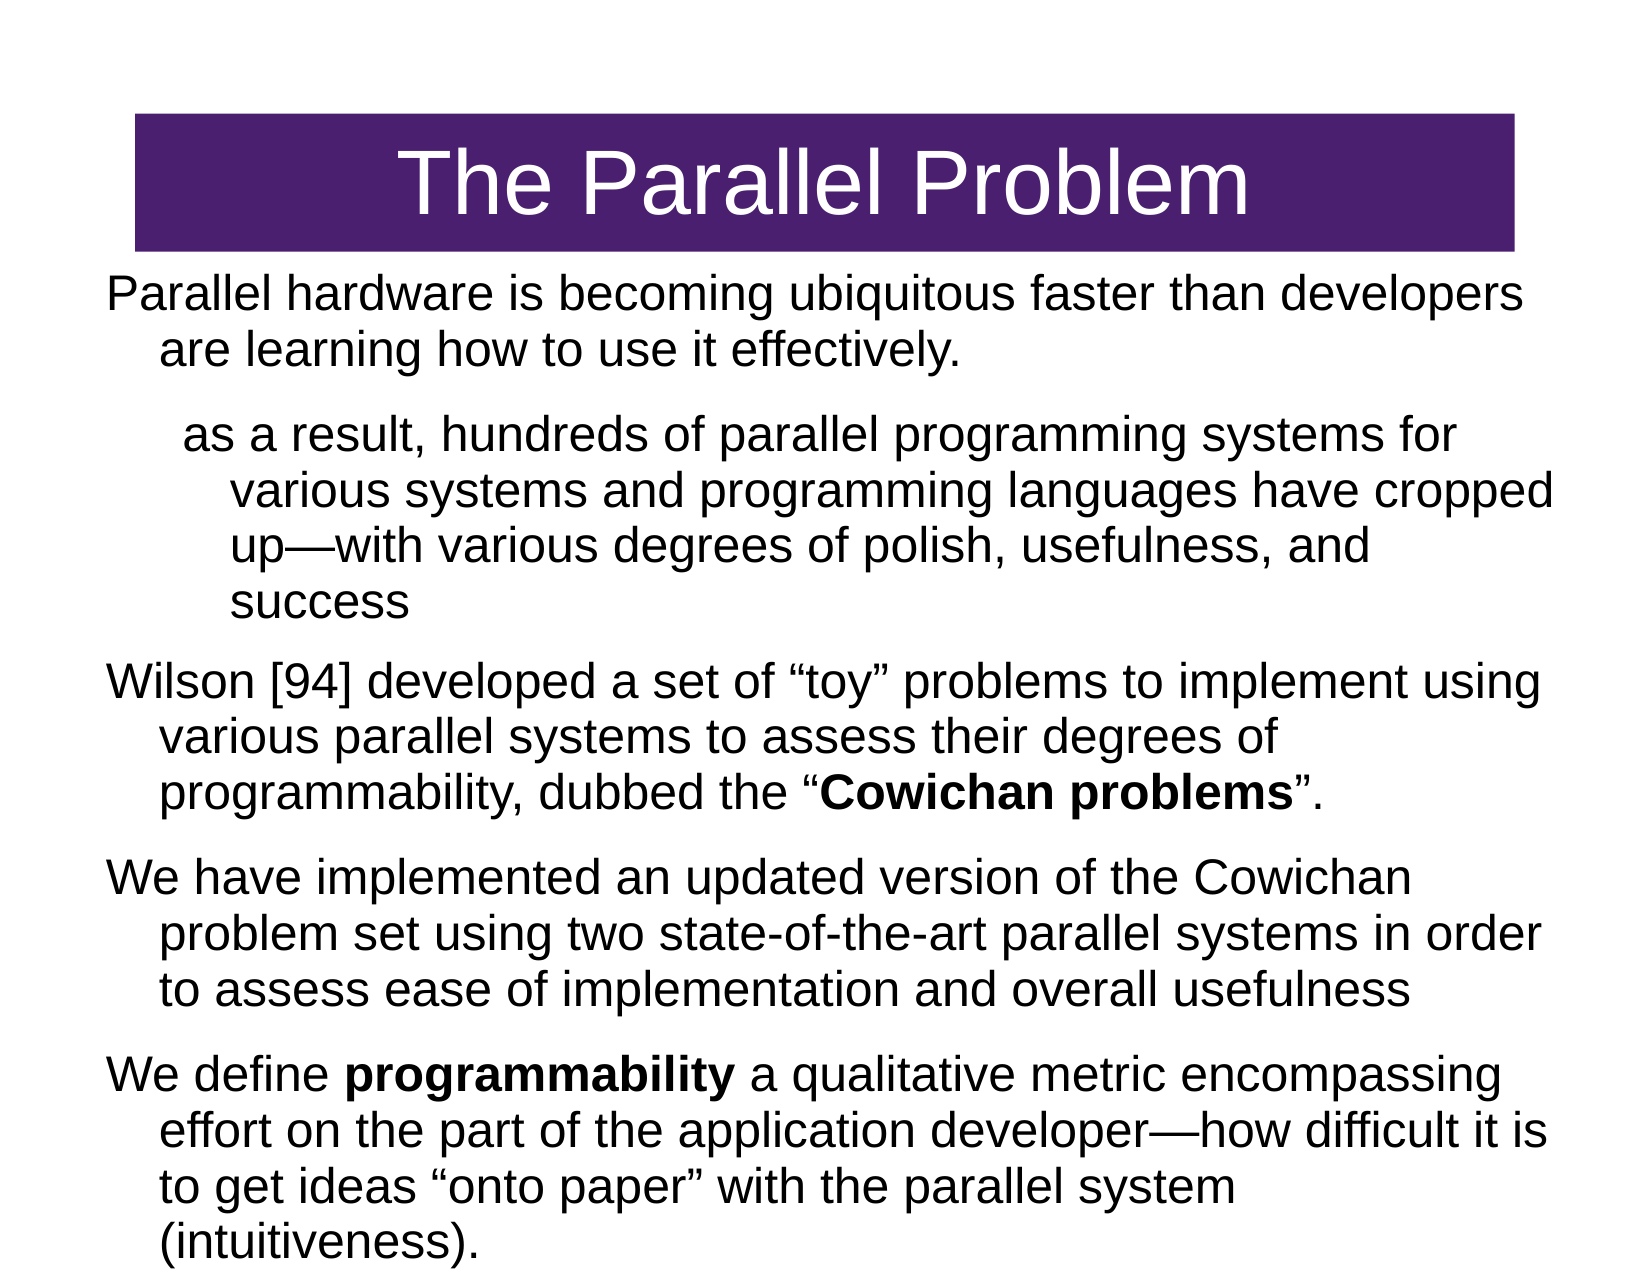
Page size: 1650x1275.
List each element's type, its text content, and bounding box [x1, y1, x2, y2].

title The Parallel Problem [135, 113, 1515, 252]
list Parallel hardware is becoming ubiquitous faster than developers are learning how to use it effectively. as a result, hundreds of parallel programming systems for various systems and programming languages have cropped up—with various degrees of polish, usefulness, and success Wilson [94] developed a set of “toy” problems to implement using various parallel systems to assess their degrees of programmability, dubbed the “Cowichan problems”. We have implemented an updated version of the Cowichan problem set using two state-of-the-art parallel systems in order to assess ease of implementation and overall usefulness We define programmability a qualitative metric encompassing effort on the part of the application developer—how difficult it is to get ideas “onto paper” with the parallel system (intuitiveness). [88, 265, 1565, 1158]
